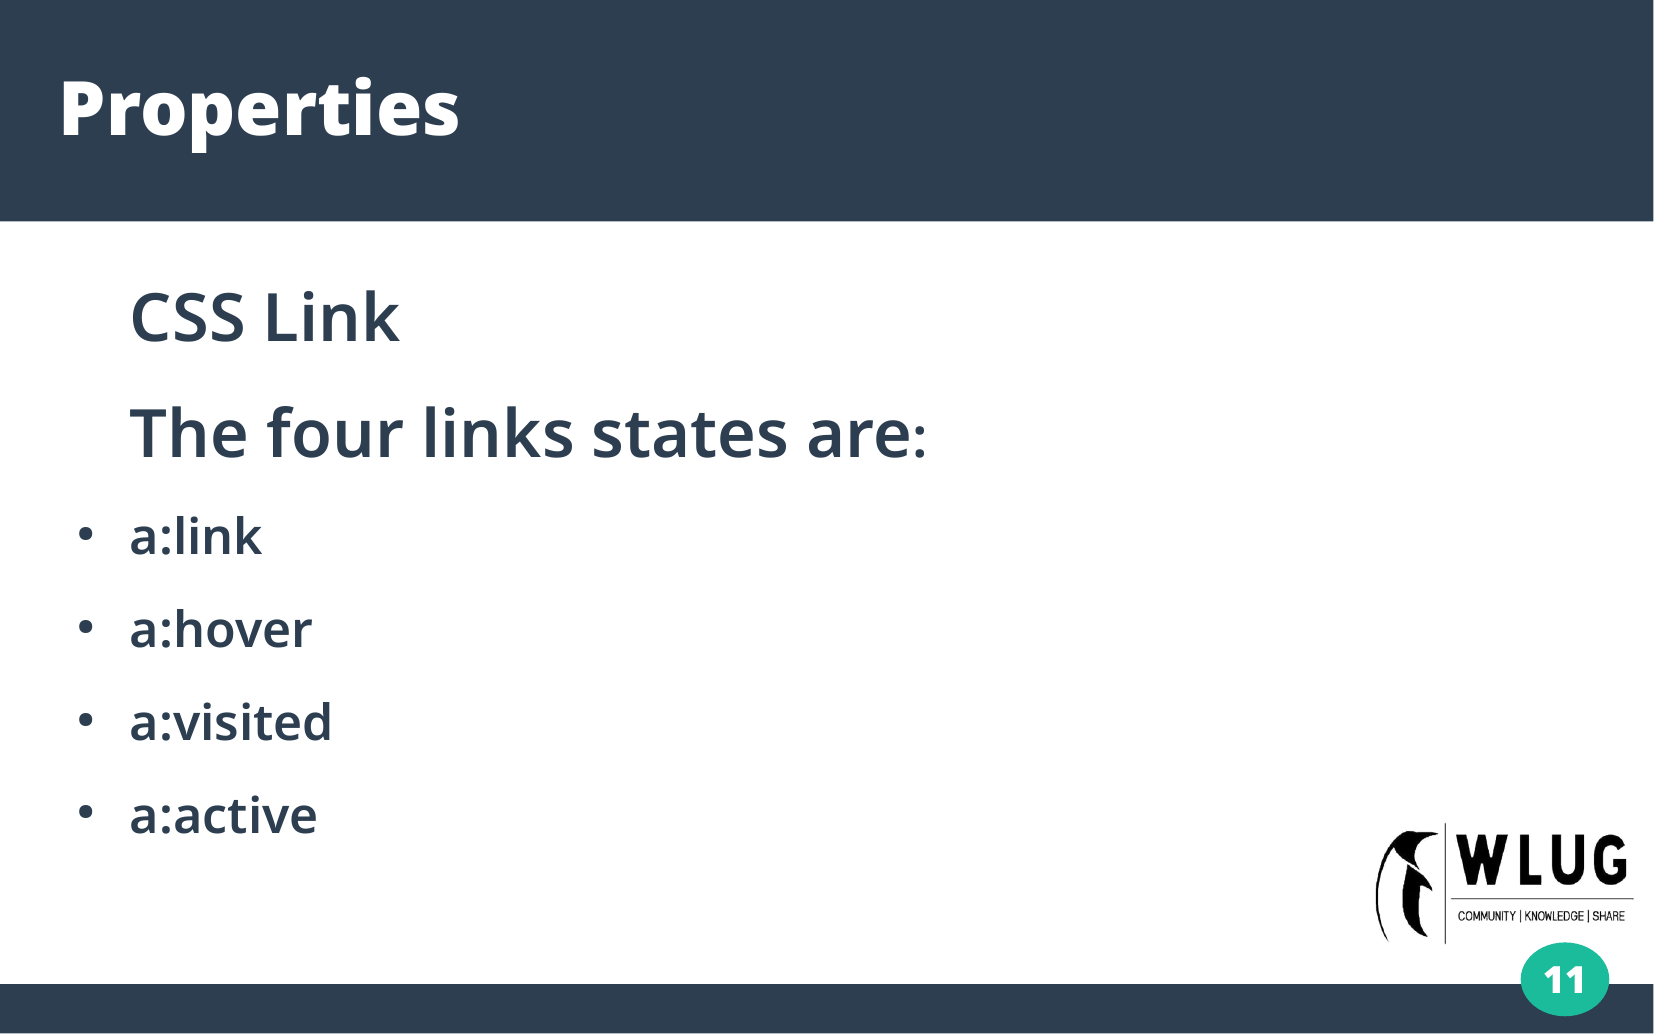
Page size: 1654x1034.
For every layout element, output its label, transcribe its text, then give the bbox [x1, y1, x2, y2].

picture [1358, 814, 1643, 950]
title Properties [59, 41, 1595, 173]
list CSS Link The four links states are: a:link a:hover a:visited a:active [59, 270, 1595, 960]
